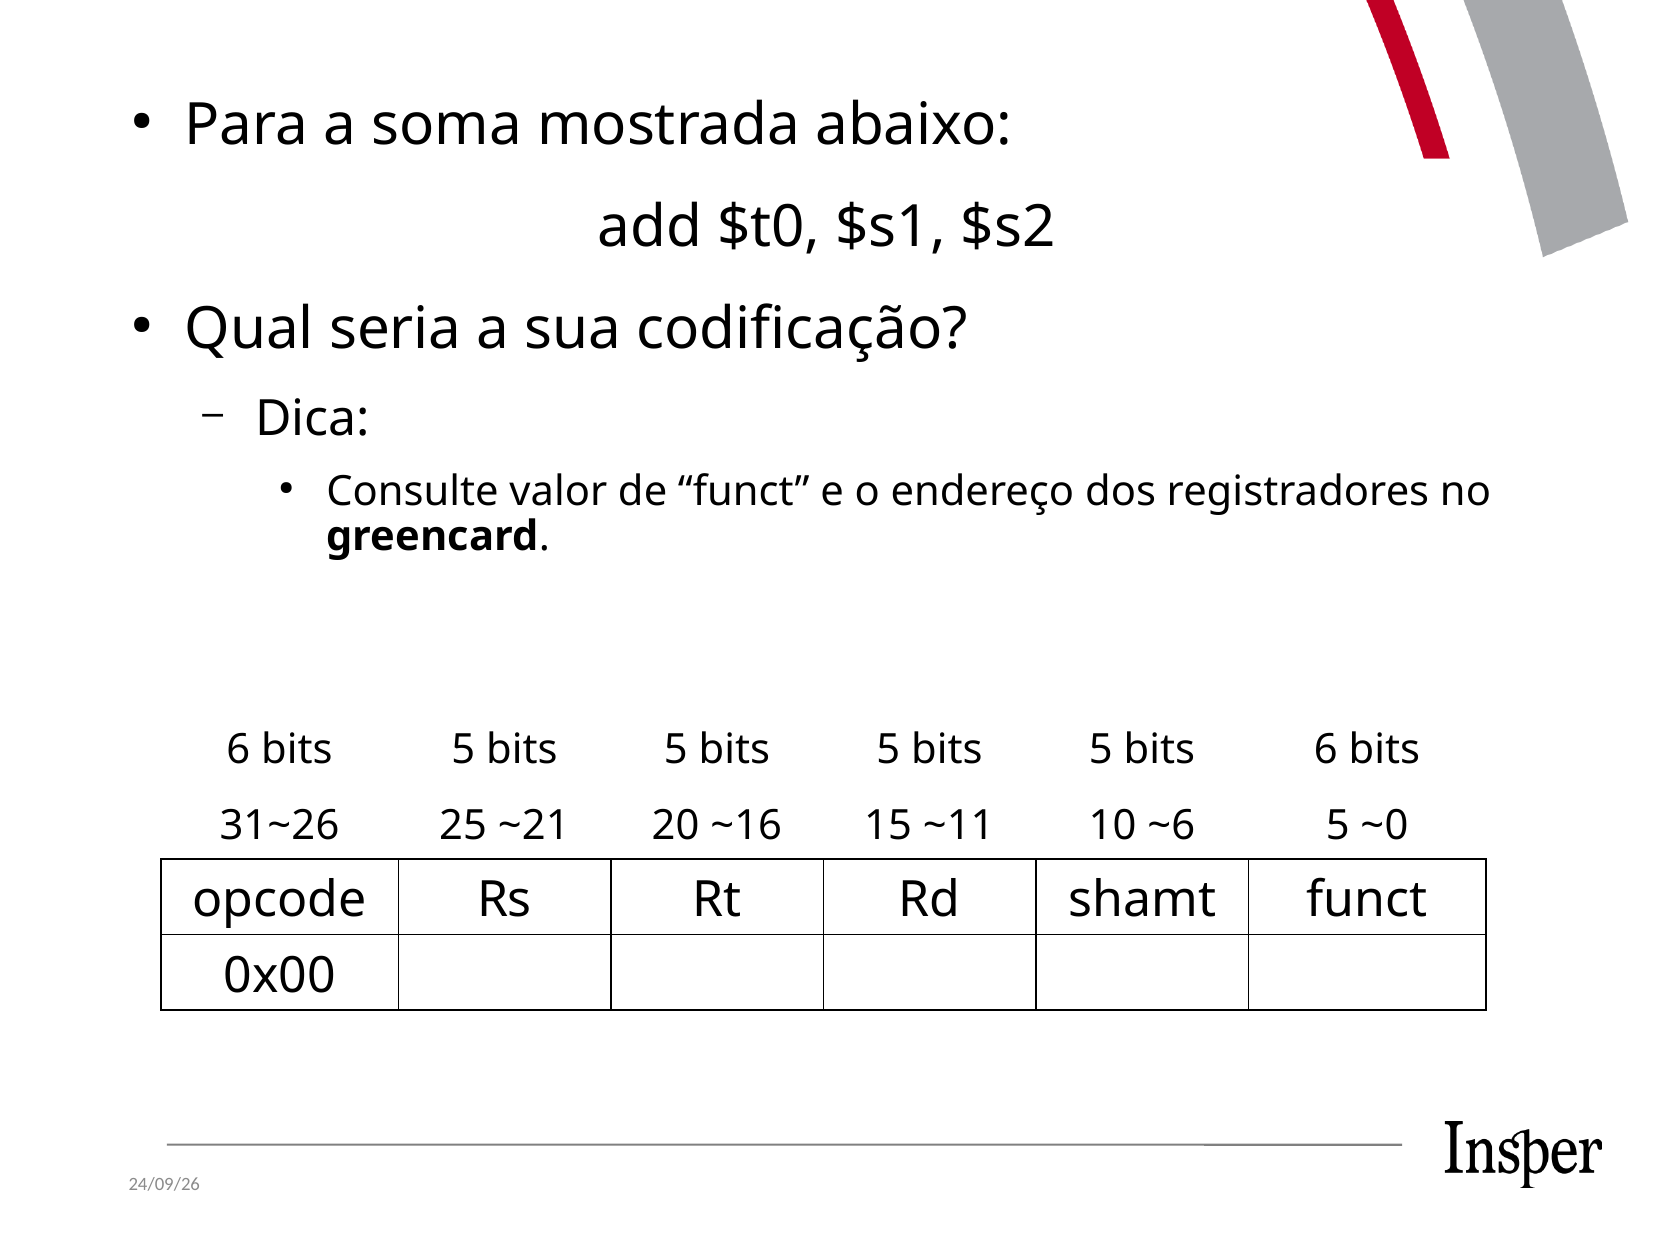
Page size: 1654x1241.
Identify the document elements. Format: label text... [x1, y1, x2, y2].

text_box 0x00 [160, 934, 398, 1011]
text_box 5 bits 25 ~21 [398, 714, 610, 856]
text_box Rt [610, 859, 823, 934]
text_box opcode [160, 859, 398, 934]
text_box 6 bits 31~26 [160, 714, 398, 856]
text_box Rd [823, 859, 1035, 934]
text_box 5 bits 10 ~6 [1035, 714, 1249, 856]
list Para a soma mostrada abaixo: add $t0, $s1, $s2 Qual seria a sua codificação? Dica: Consulte valor de “funct” e o endereço dos registradores no greencard. [113, 94, 1540, 1117]
text_box 6 bits 5 ~0 [1249, 714, 1486, 856]
text_box funct [1249, 859, 1486, 934]
text_box 5 bits 15 ~11 [823, 714, 1035, 856]
text_box 5 bits 20 ~16 [610, 714, 823, 856]
text_box Rs [398, 859, 610, 934]
text_box shamt [1035, 859, 1249, 934]
